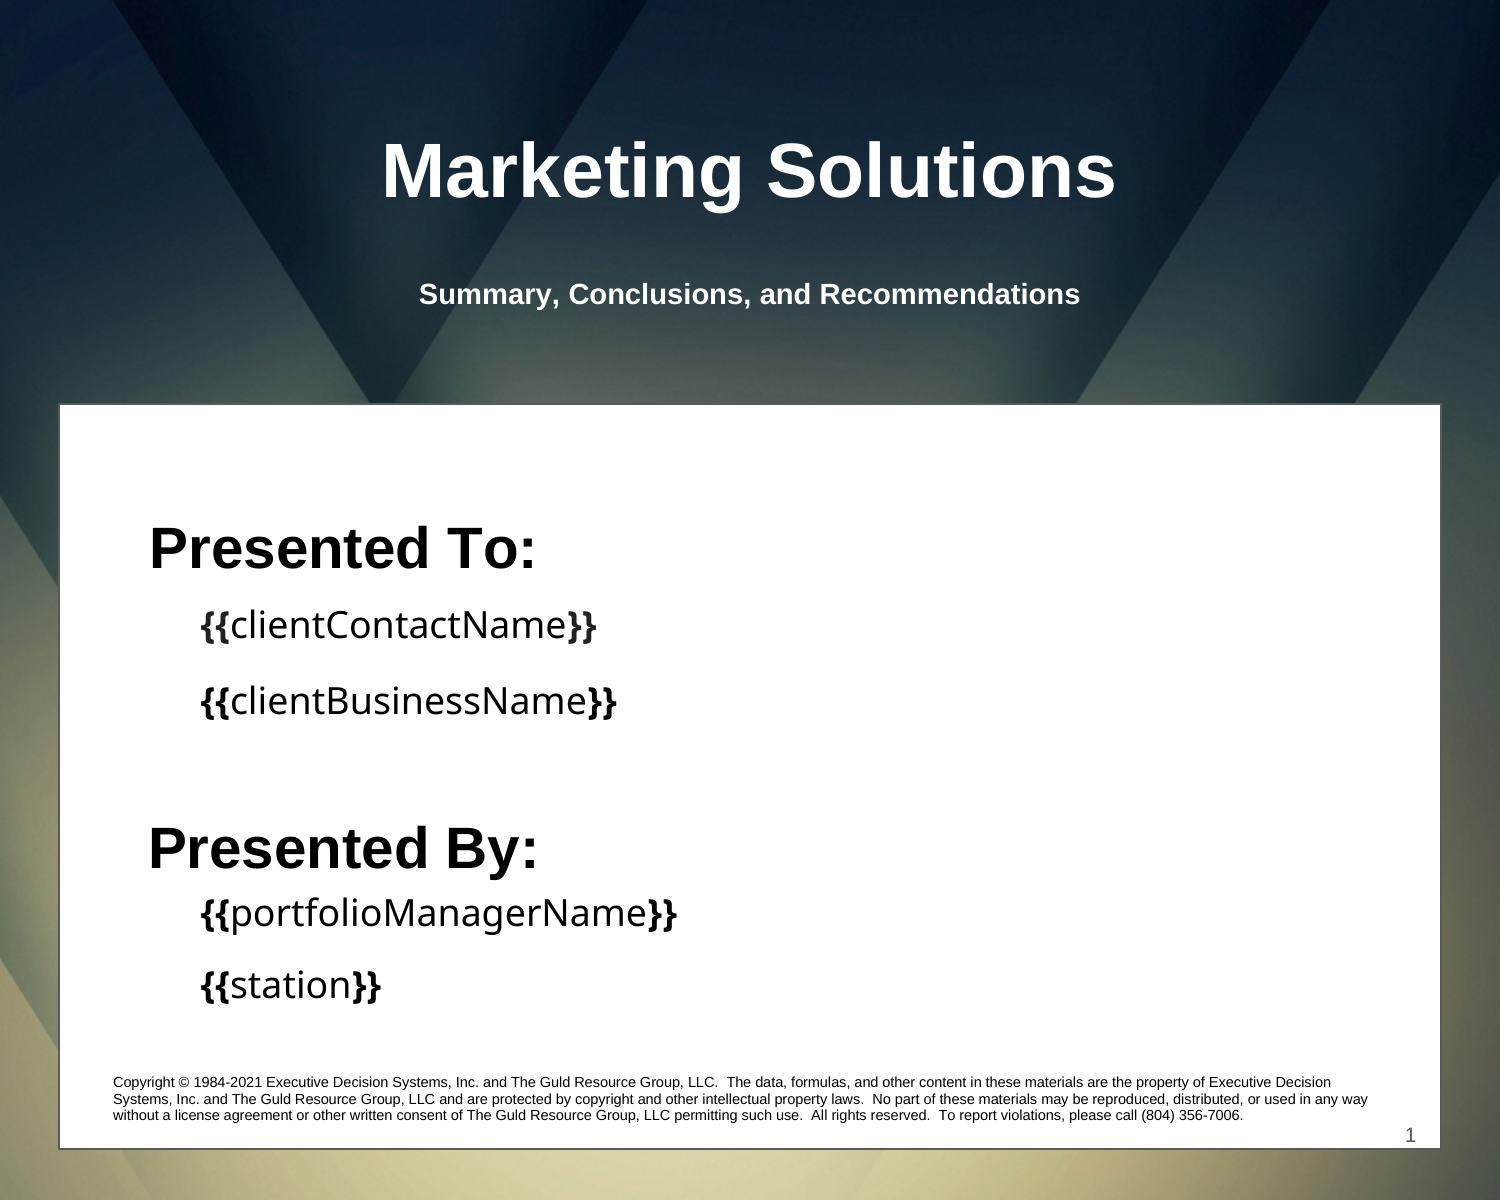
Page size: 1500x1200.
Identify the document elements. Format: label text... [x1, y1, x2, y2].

slide_number ‹#› [1389, 1087, 1480, 1180]
subtitle {{station}} [185, 939, 496, 1031]
subtitle {{clientBusinessName}} [185, 655, 822, 748]
subtitle {{portfolioManagerName}} [185, 866, 822, 959]
subtitle {{clientContactName}} [185, 579, 822, 655]
